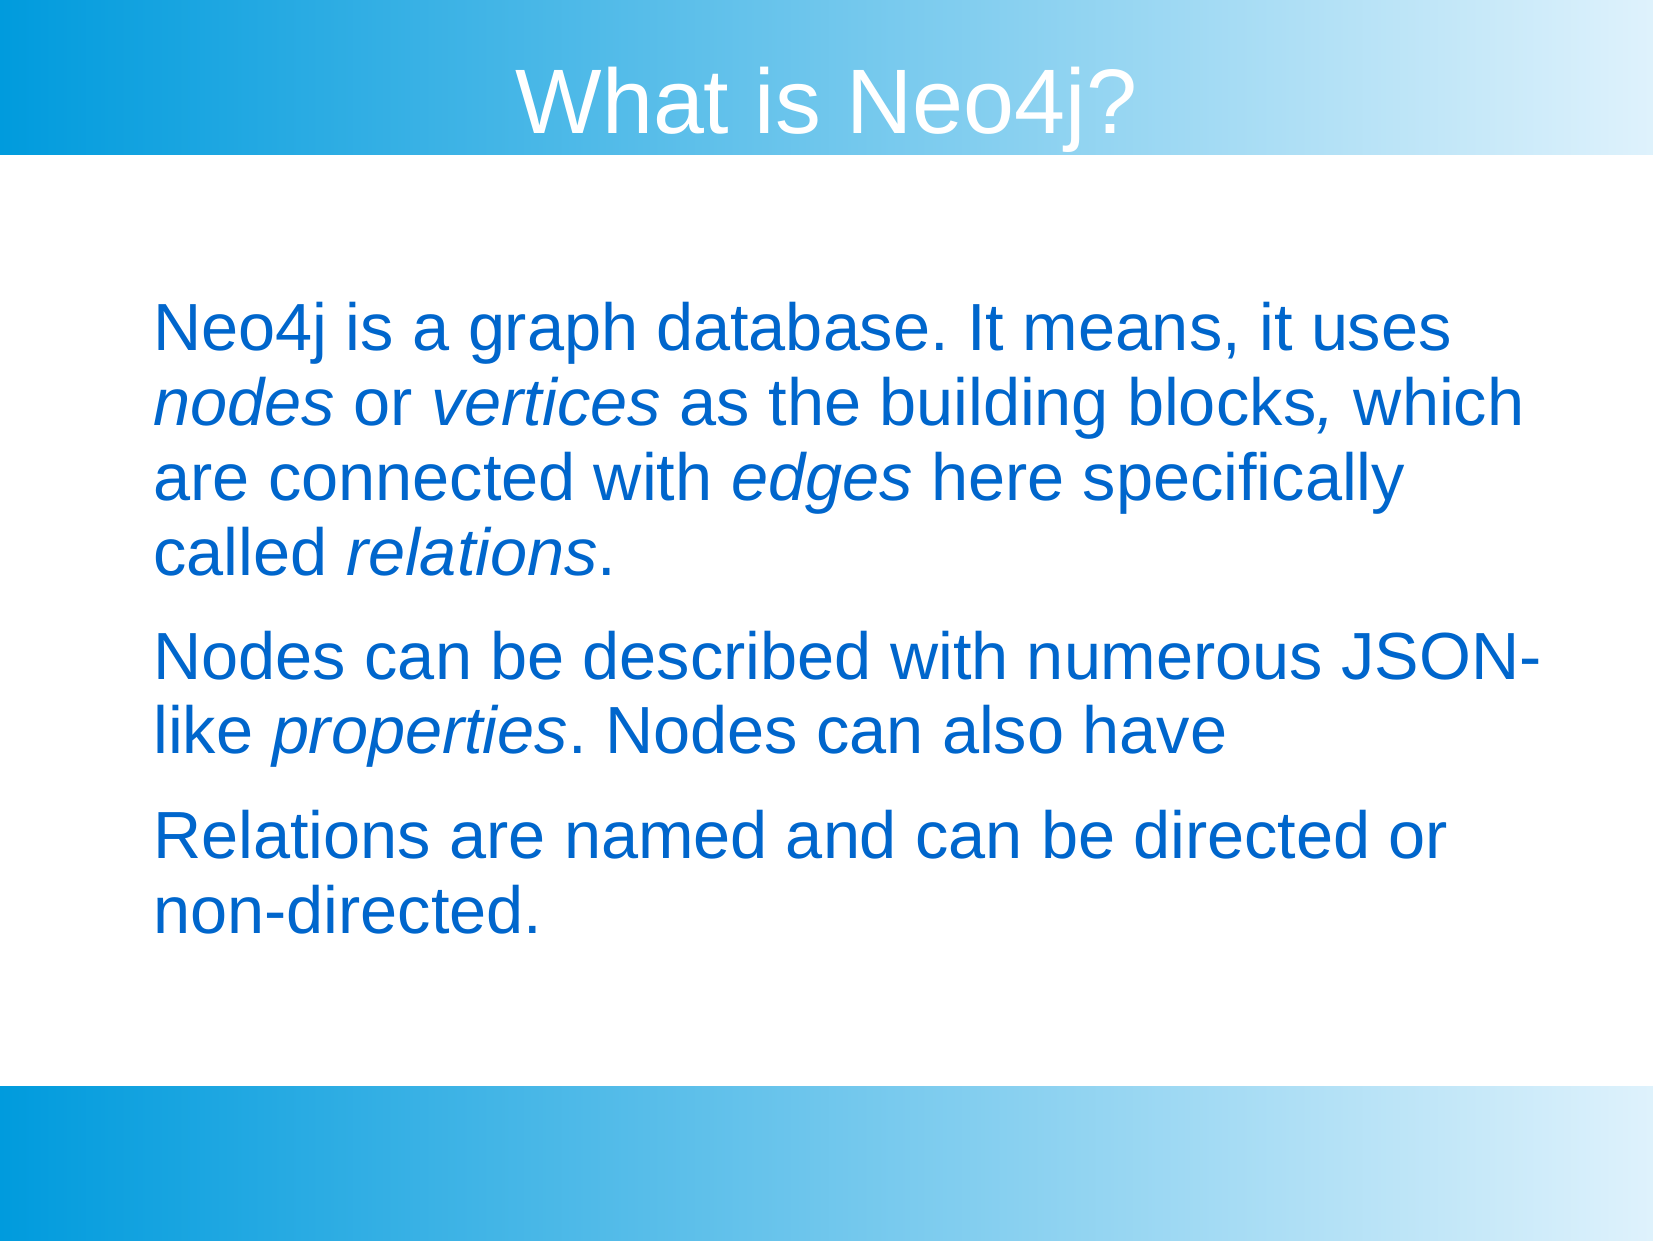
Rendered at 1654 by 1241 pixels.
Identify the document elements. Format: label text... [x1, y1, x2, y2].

title What is Neo4j? [82, 49, 1571, 155]
list Neo4j is a graph database. It means, it uses nodes or vertices as the building blocks, which are connected with edges here specifically called relations. Nodes can be described with numerous JSON-like properties. Nodes can also have Relations are named and can be directed or non-directed. [82, 290, 1571, 1010]
